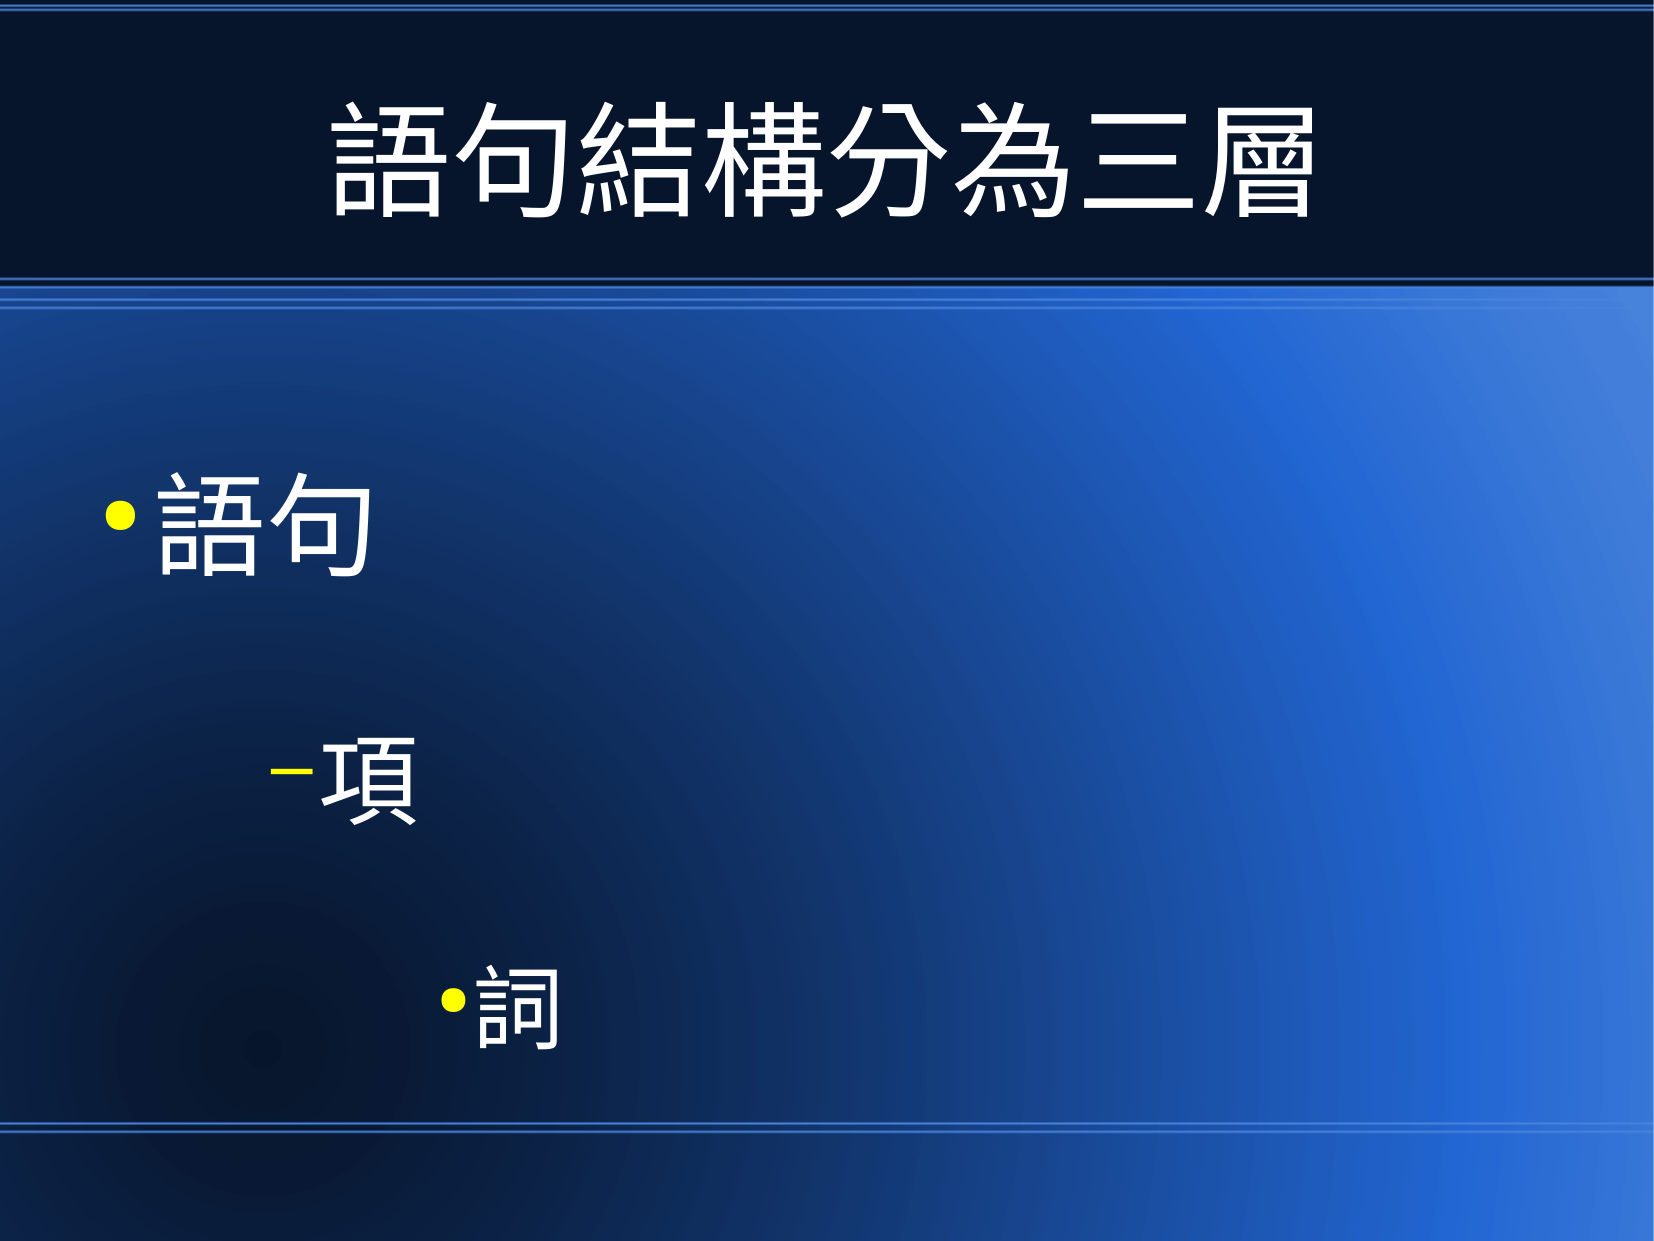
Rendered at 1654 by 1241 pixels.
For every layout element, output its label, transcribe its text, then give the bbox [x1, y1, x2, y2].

picture [0, 0, 1654, 1241]
title 語句結構分為三層 [82, 49, 1571, 257]
list 語句 項 詞 [82, 355, 1571, 1241]
